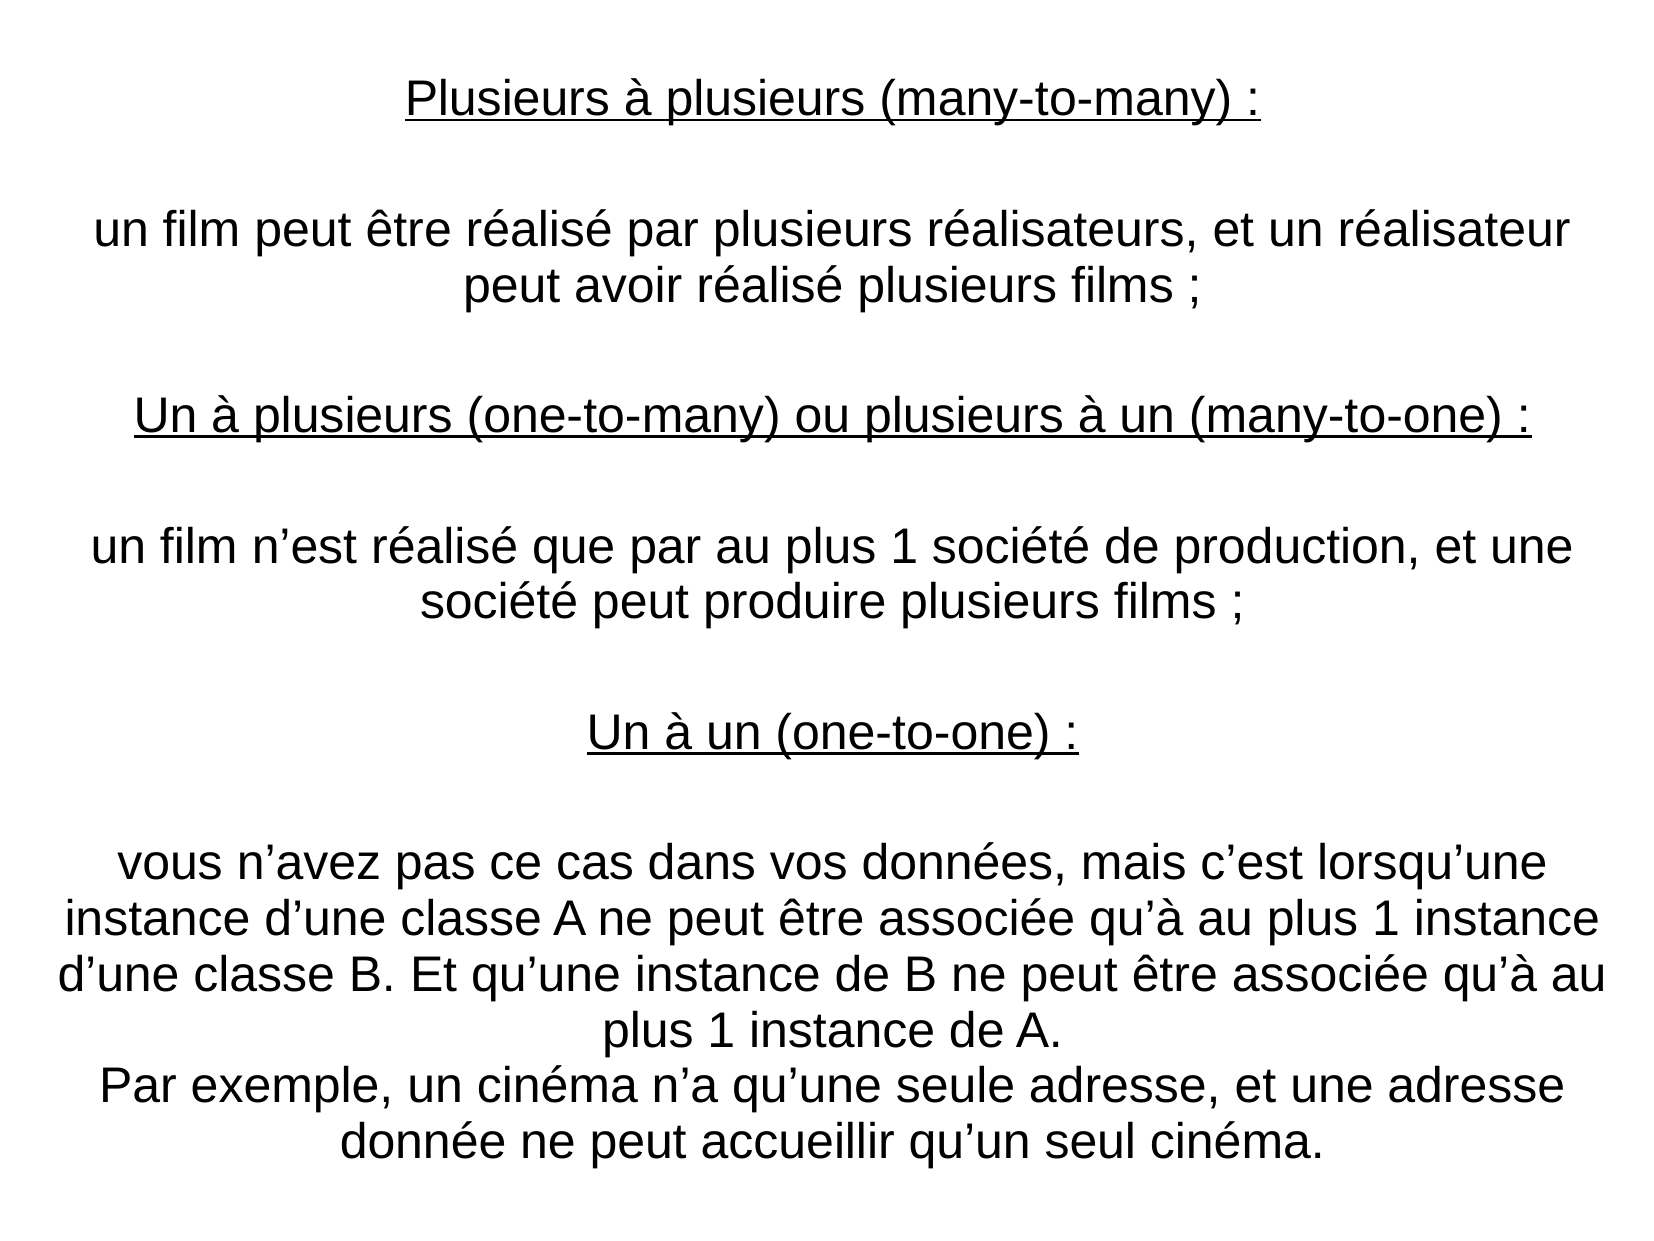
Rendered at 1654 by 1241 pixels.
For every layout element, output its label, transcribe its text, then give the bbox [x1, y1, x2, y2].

subtitle Plusieurs à plusieurs (many-to-many) : un film peut être réalisé par plusieurs réalisateurs, et un réalisateur peut avoir réalisé plusieurs films ; Un à plusieurs (one-to-many) ou plusieurs à un (many-to-one) : un film n’est réalisé que par au plus 1 société de production, et une société peut produire plusieurs films ; Un à un (one-to-one) : vous n’avez pas ce cas dans vos données, mais c’est lorsqu’une instance d’une classe A ne peut être associée qu’à au plus 1 instance d’une classe B. Et qu’une instance de B ne peut être associée qu’à au plus 1 instance de A. Par exemple, un cinéma n’a qu’une seule adresse, et une adresse donnée ne peut accueillir qu’un seul cinéma. [47, 35, 1619, 1205]
